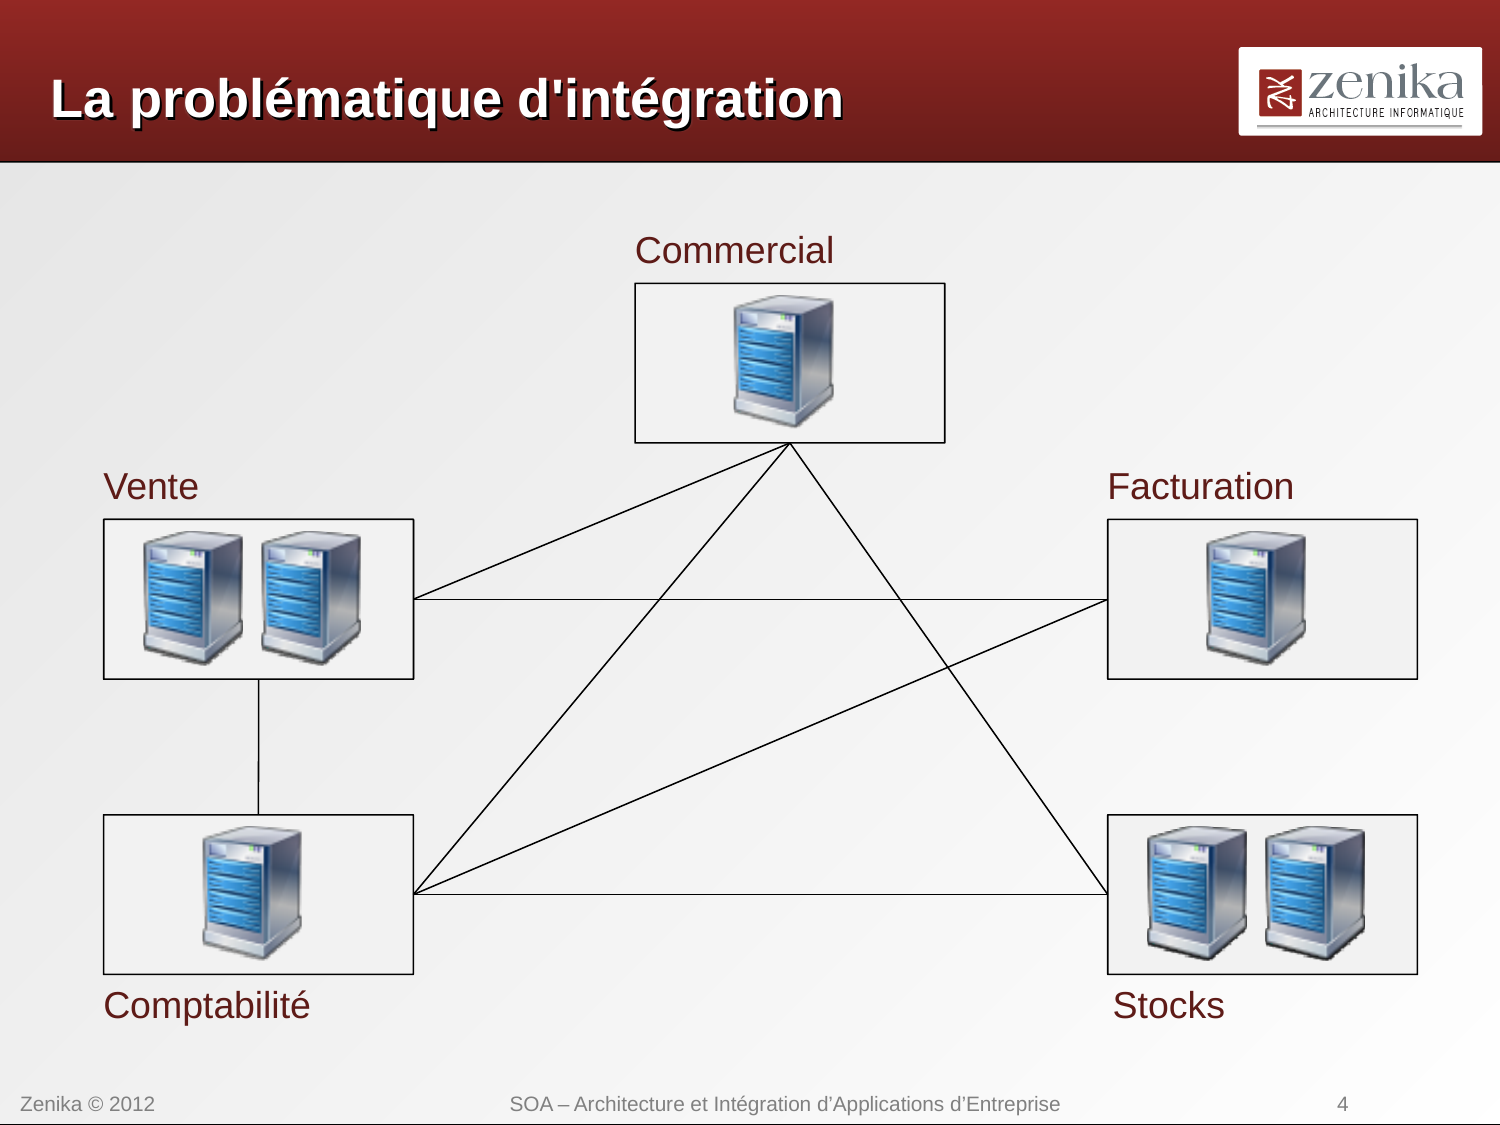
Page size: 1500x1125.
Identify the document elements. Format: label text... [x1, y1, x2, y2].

text_box [103, 814, 414, 975]
text_box [103, 519, 414, 680]
picture [132, 531, 384, 665]
picture [1195, 531, 1329, 665]
text_box [1107, 519, 1418, 680]
text_box [635, 283, 945, 443]
picture [1136, 826, 1388, 961]
text_box [1107, 814, 1418, 975]
picture [191, 826, 325, 961]
text_box Stocks [1097, 974, 1241, 1032]
title La problématique d'intégration [50, 15, 1206, 180]
text_box Vente [88, 456, 215, 514]
text_box Facturation [1092, 456, 1310, 514]
picture [722, 295, 857, 429]
text_box Comptabilité [88, 974, 327, 1032]
text_box Commercial [620, 220, 850, 277]
